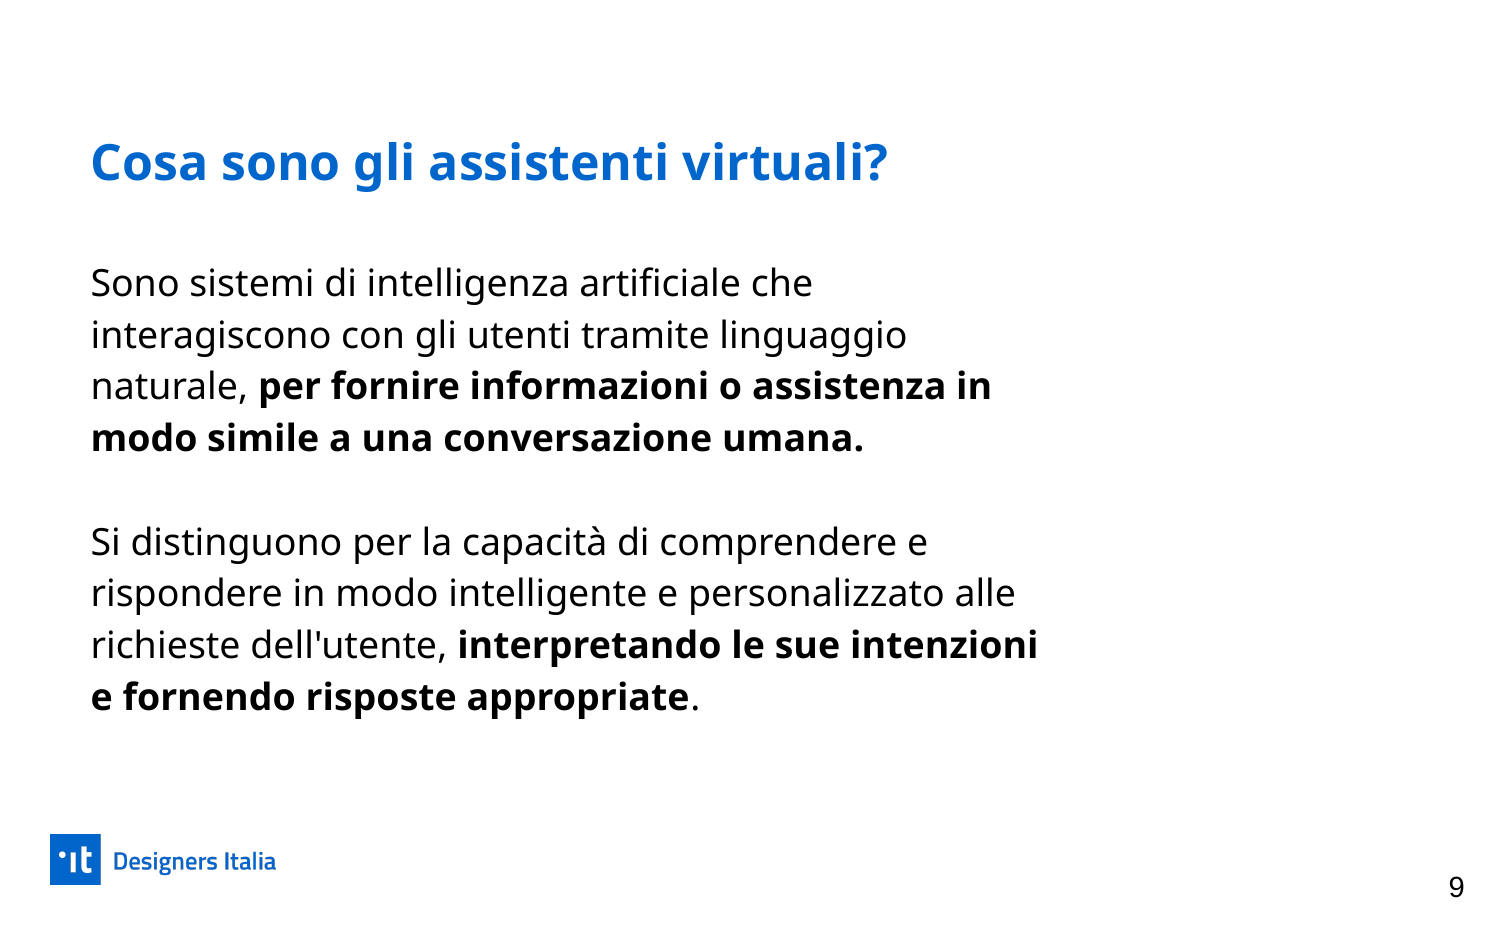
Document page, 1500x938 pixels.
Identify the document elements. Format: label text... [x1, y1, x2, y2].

picture [50, 834, 289, 885]
text_box Cosa sono gli assistenti virtuali? [75, 115, 1216, 196]
slide_number <numero> [1389, 850, 1480, 922]
text_box Sono sistemi di intelligenza artificiale che interagiscono con gli utenti tramite linguaggio naturale, per fornire informazioni o assistenza in modo simile a una conversazione umana. Si distinguono per la capacità di comprendere e rispondere in modo intelligente e personalizzato alle richieste dell'utente, interpretando le sue intenzioni e fornendo risposte appropriate. [75, 237, 1085, 733]
